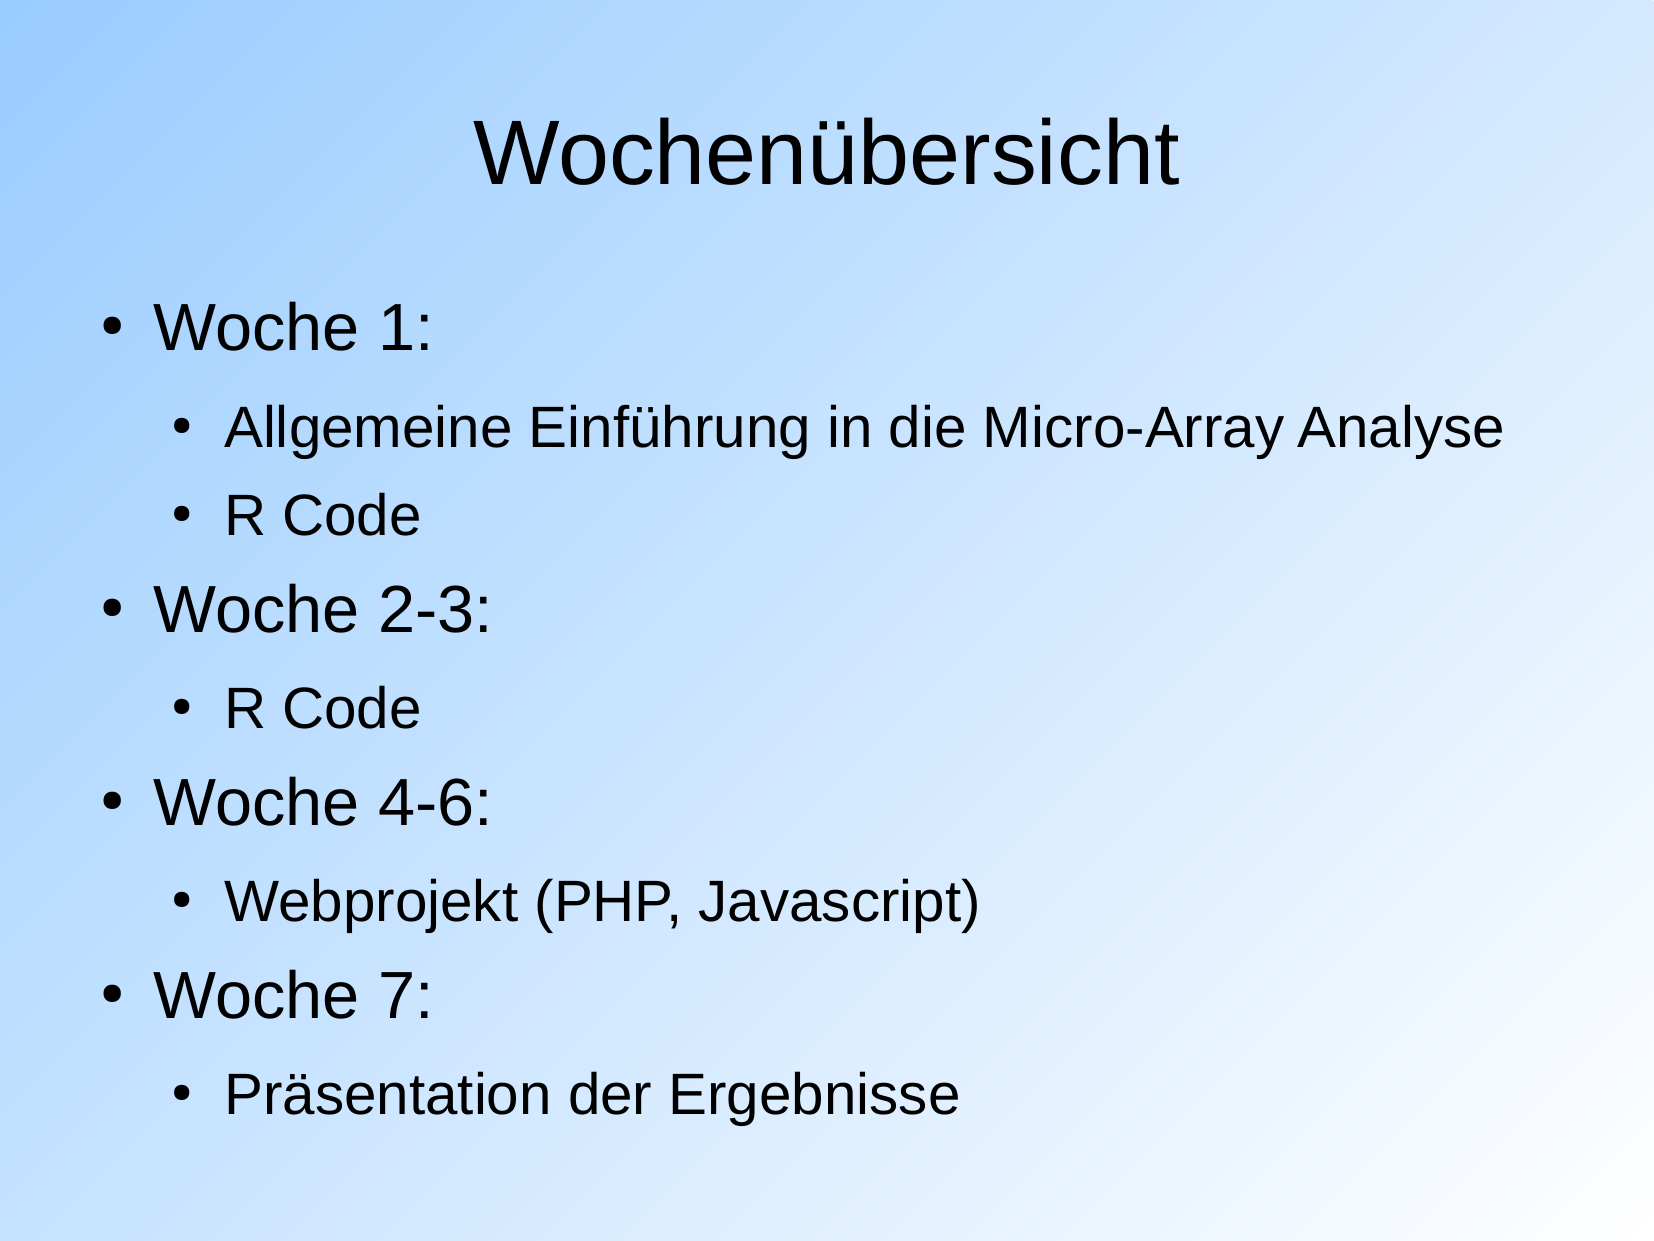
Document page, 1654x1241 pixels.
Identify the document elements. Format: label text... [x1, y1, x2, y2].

list Woche 1: Allgemeine Einführung in die Micro-Array Analyse R Code Woche 2-3: R Code Woche 4-6: Webprojekt (PHP, Javascript) Woche 7: Präsentation der Ergebnisse [82, 290, 1571, 1126]
title Wochenübersicht [82, 49, 1571, 257]
